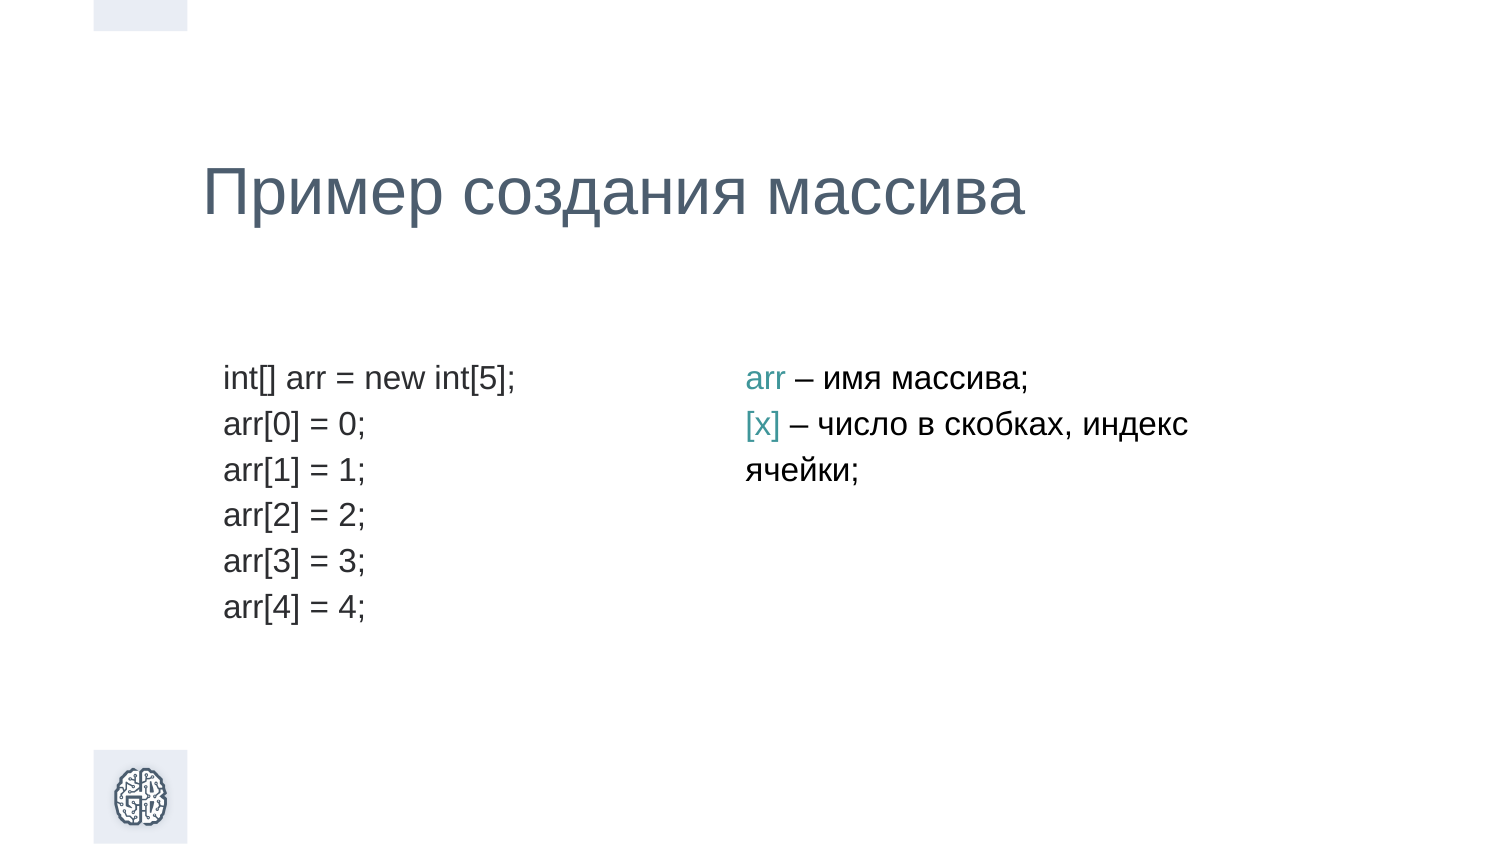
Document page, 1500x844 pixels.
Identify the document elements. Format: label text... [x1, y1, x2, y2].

text_box arr – имя массива; [x] – число в скобках, индекс ячейки; [709, 334, 1250, 697]
text_box int[] arr = new int[5]; arr[0] = 0; arr[1] = 1; arr[2] = 2; arr[3] = 3; arr[4] = 4; [187, 334, 653, 697]
picture [106, 760, 175, 834]
text_box Пример создания массива [187, 93, 1312, 282]
